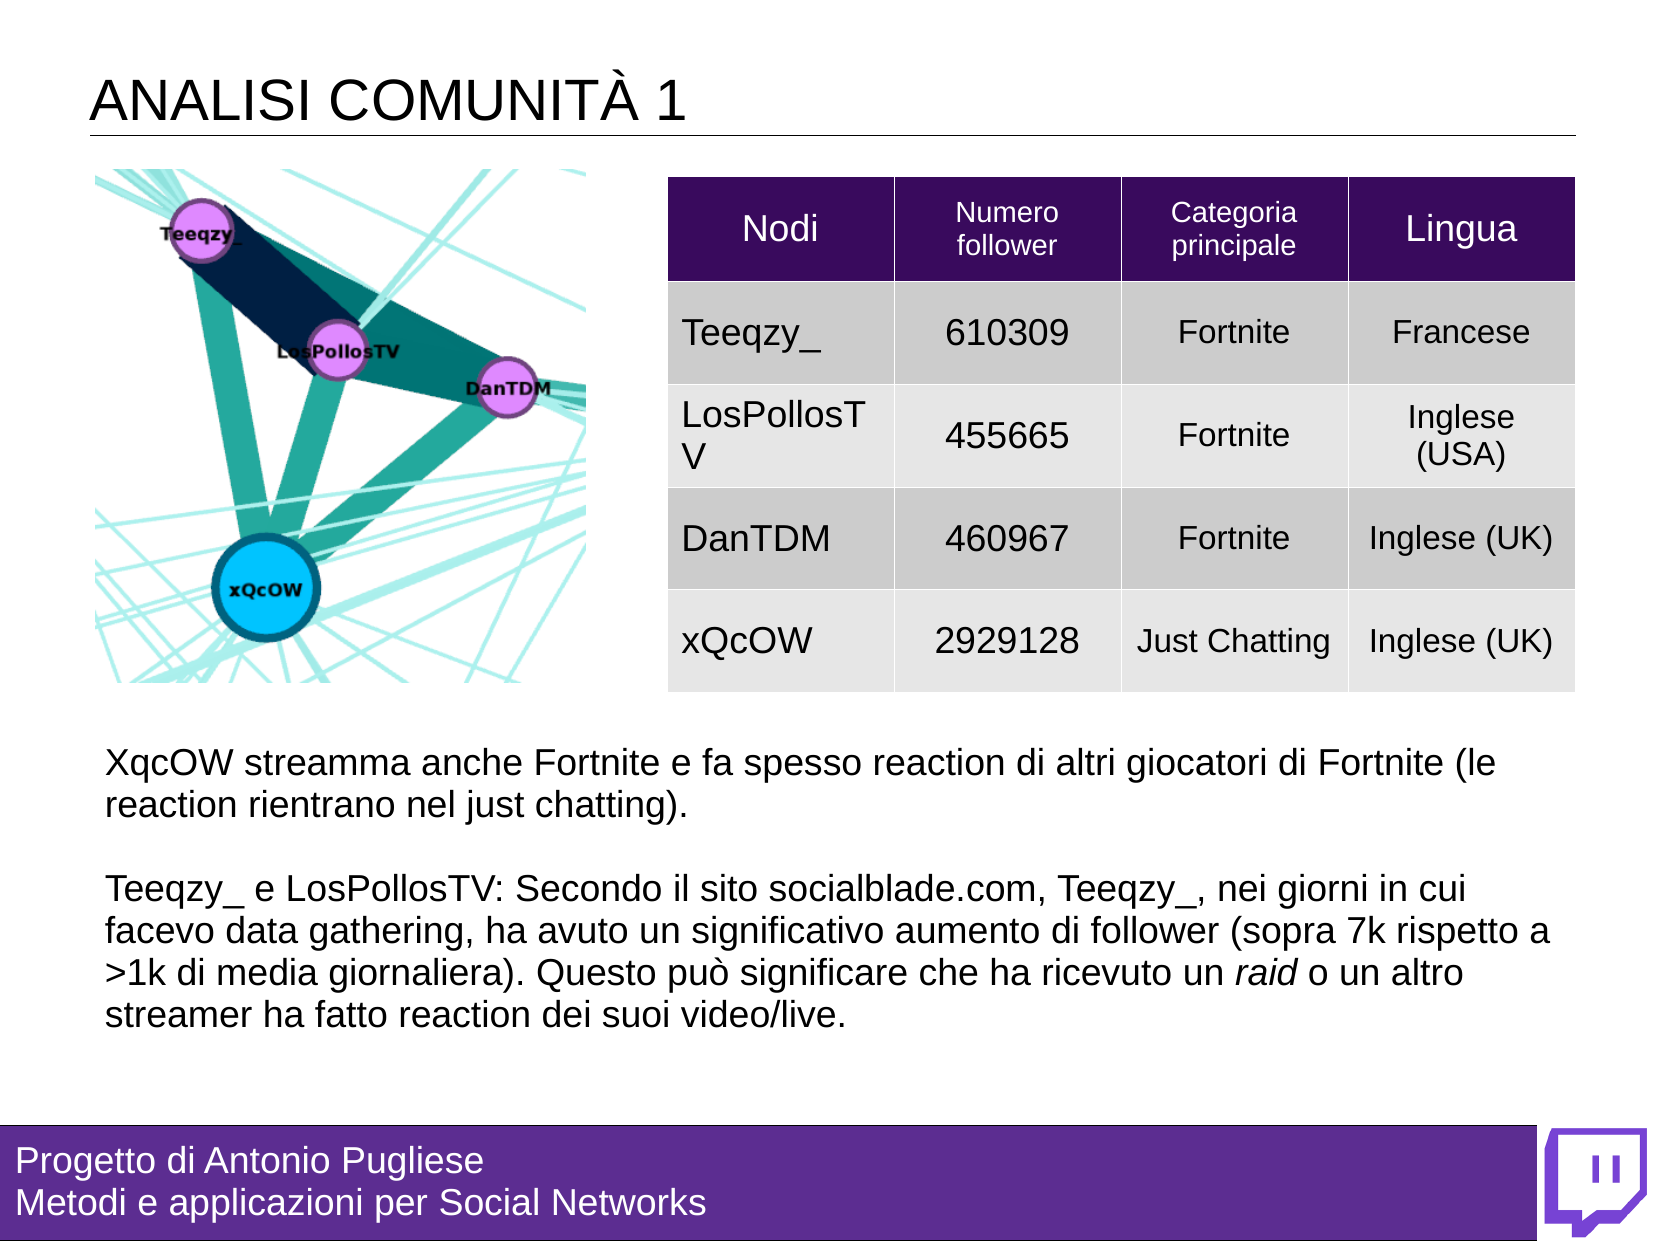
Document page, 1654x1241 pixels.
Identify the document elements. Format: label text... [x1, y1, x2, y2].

table_cell Francese [1349, 282, 1575, 384]
table_cell xQcOW [668, 590, 894, 692]
table_cell Fortnite [1122, 282, 1348, 384]
text_box [0, 1125, 1537, 1241]
table_header Lingua [1349, 177, 1575, 281]
table_cell Teeqzy_ [668, 282, 894, 384]
table_cell 2929128 [895, 590, 1121, 692]
table_cell Fortnite [1122, 385, 1348, 487]
text_box XqcOW streamma anche Fortnite e fa spesso reaction di altri giocatori di Fortnite (le reaction rientrano nel just chatting). Teeqzy_ e LosPollosTV: Secondo il sito socialblade.com, Teeqzy_, nei giorni in cui facevo data gathering, ha avuto un significativo aumento di follower (sopra 7k rispetto a >1k di media giornaliera). Questo può significare che ha ricevuto un raid o un altro streamer ha fatto reaction dei suoi video/live. [90, 734, 1591, 1098]
table_header Nodi [668, 177, 894, 281]
text_box ANALISI COMUNITÀ 1 [75, 60, 1576, 166]
table_cell LosPollosTV [668, 385, 894, 487]
picture [95, 169, 586, 683]
picture [1537, 1124, 1653, 1241]
table_cell 460967 [895, 488, 1121, 589]
table_cell Just Chatting [1122, 590, 1348, 692]
table_cell DanTDM [668, 488, 894, 589]
table_cell 610309 [895, 282, 1121, 384]
table_header Categoria principale [1122, 177, 1348, 281]
text_box Progetto di Antonio Pugliese Metodi e applicazioni per Social Networks [0, 1132, 872, 1232]
table_cell Inglese (USA) [1349, 385, 1575, 487]
table_cell Fortnite [1122, 488, 1348, 589]
table_cell 455665 [895, 385, 1121, 487]
table_cell Inglese (UK) [1349, 590, 1575, 692]
table_cell Inglese (UK) [1349, 488, 1575, 589]
table_header Numero follower [895, 177, 1121, 281]
